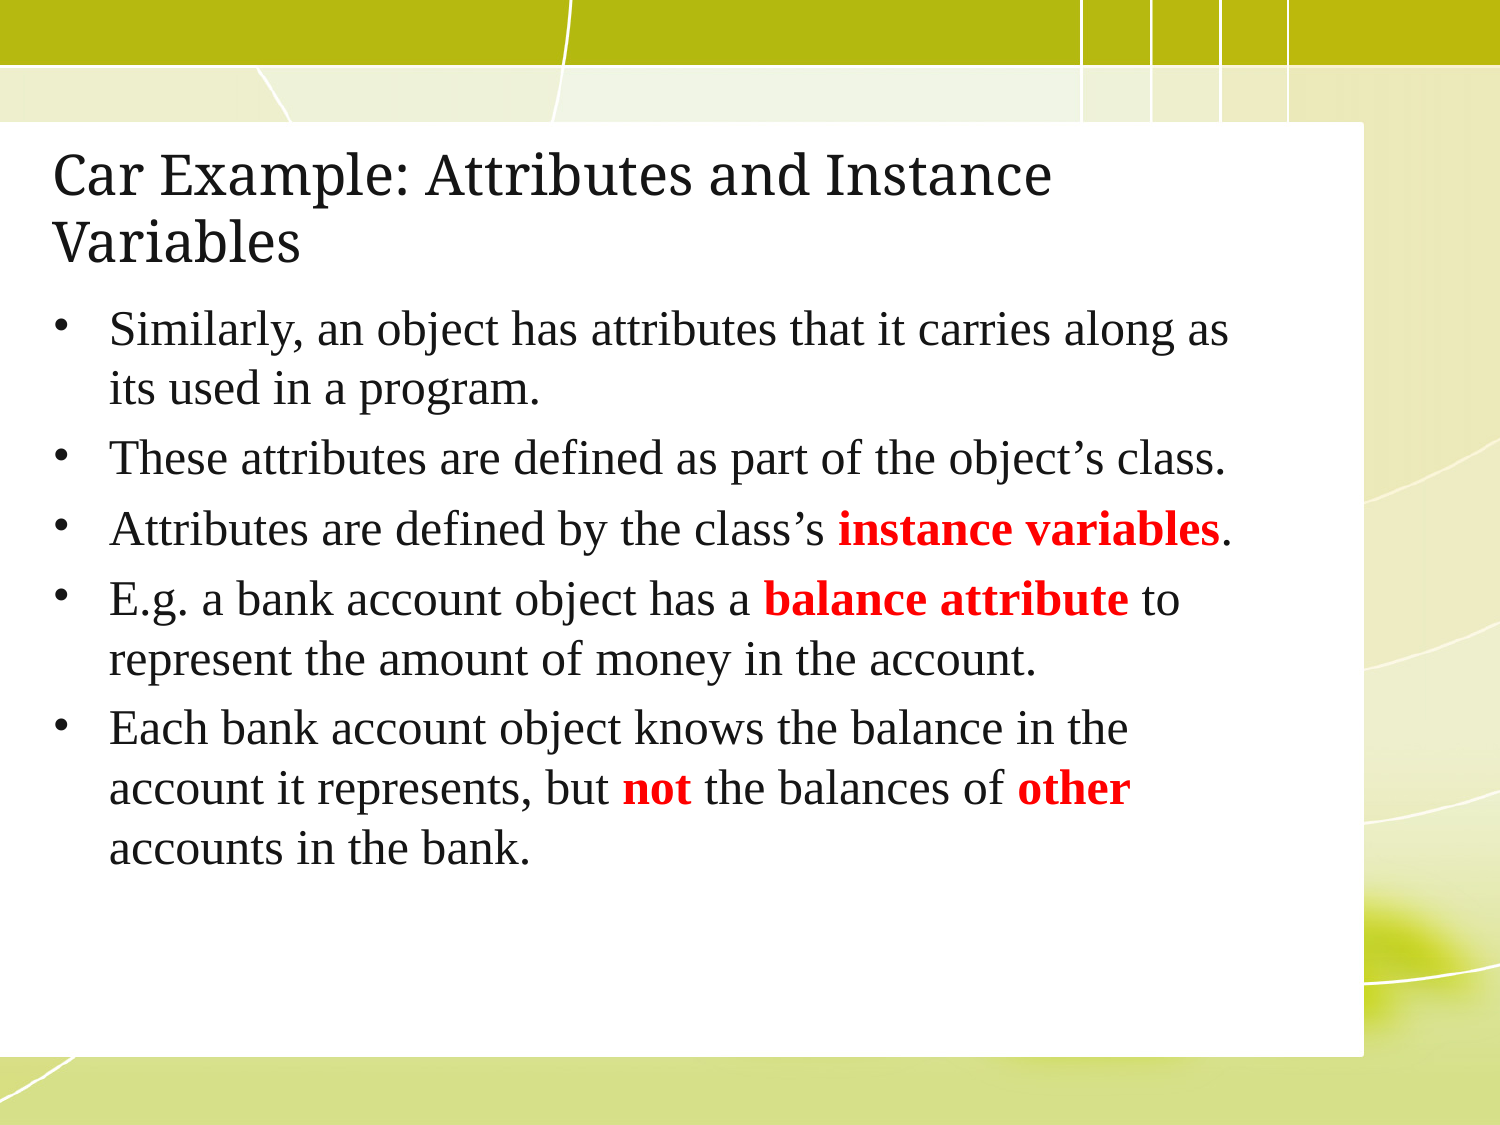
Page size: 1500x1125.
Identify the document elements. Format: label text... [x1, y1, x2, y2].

list Similarly, an object has attributes that it carries along as its used in a program. These attributes are defined as part of the object’s class. Attributes are defined by the class’s instance variables. E.g. a bank account object has a balance attribute to represent the amount of money in the account. Each bank account object knows the balance in the account it represents, but not the balances of other accounts in the bank. [37, 287, 1288, 963]
title Car Example: Attributes and Instance Variables [37, 137, 1288, 275]
picture [0, 0, 1500, 1125]
